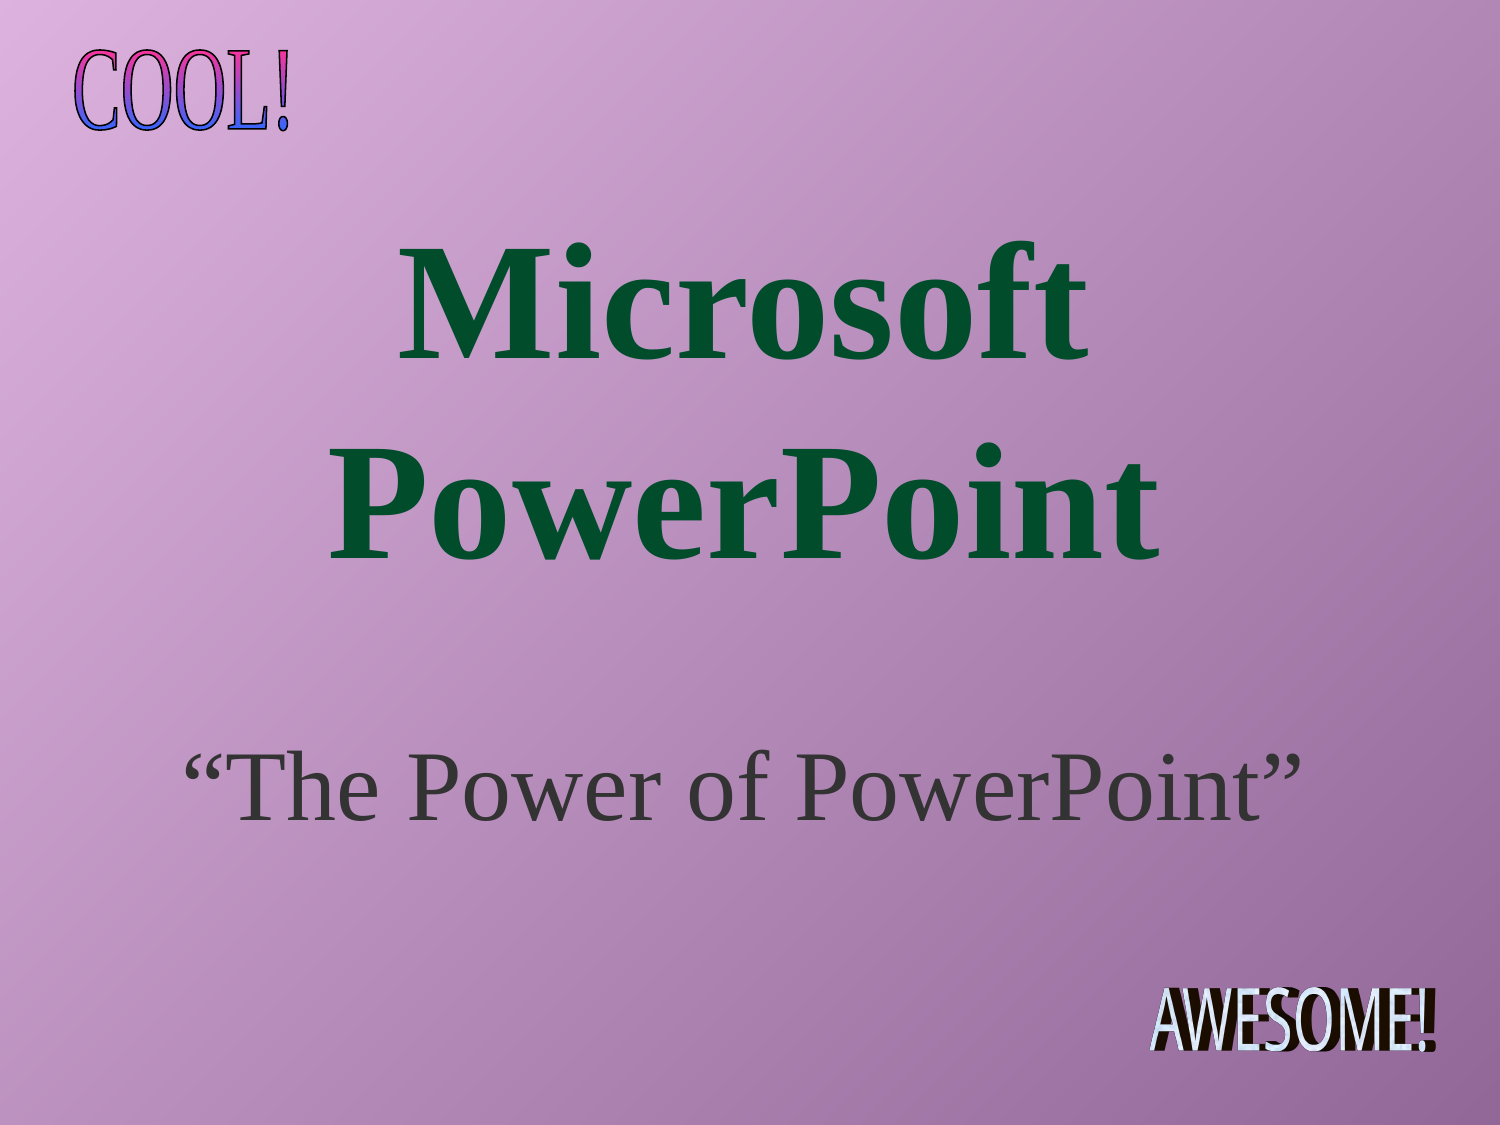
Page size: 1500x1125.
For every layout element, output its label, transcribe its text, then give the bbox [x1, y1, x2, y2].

text_box COOL! [279, 50, 288, 107]
text_box COOL! [123, 49, 171, 131]
text_box COOL! [176, 49, 224, 131]
text_box COOL! [75, 49, 117, 131]
text_box COOL! [228, 50, 267, 129]
title Microsoft PowerPoint [287, 262, 1201, 600]
text_box “The Power of PowerPoint” [112, 712, 1376, 848]
text_box COOL! [278, 116, 288, 131]
